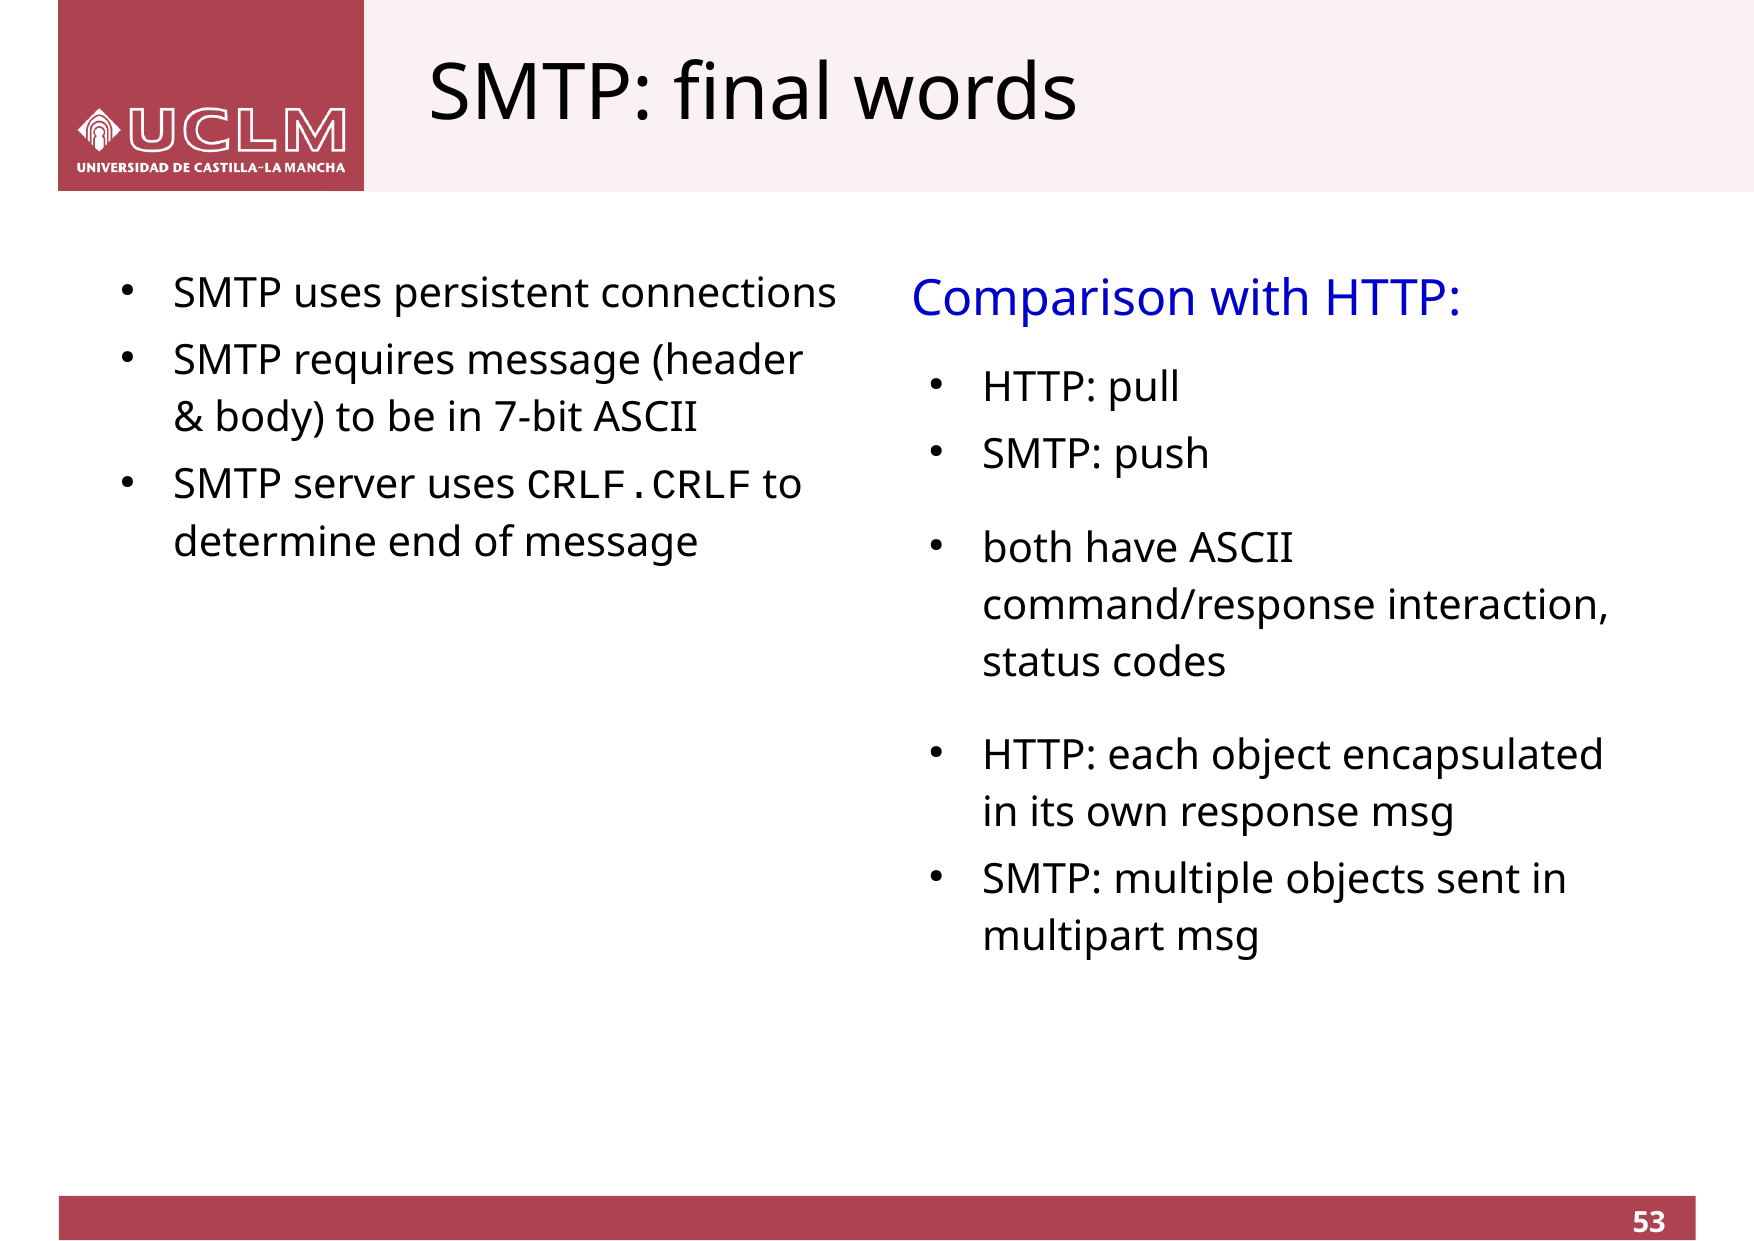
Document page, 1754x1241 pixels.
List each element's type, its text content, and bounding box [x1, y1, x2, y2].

picture [58, 0, 364, 191]
list SMTP uses persistent connections SMTP requires message (header & body) to be in 7-bit ASCII SMTP server uses CRLF.CRLF to determine end of message [87, 254, 858, 1074]
list Comparison with HTTP: HTTP: pull SMTP: push both have ASCII command/response interaction, status codes HTTP: each object encapsulated in its own response msg SMTP: multiple objects sent in multipart msg [896, 254, 1667, 1074]
title SMTP: final words [413, 0, 1667, 198]
